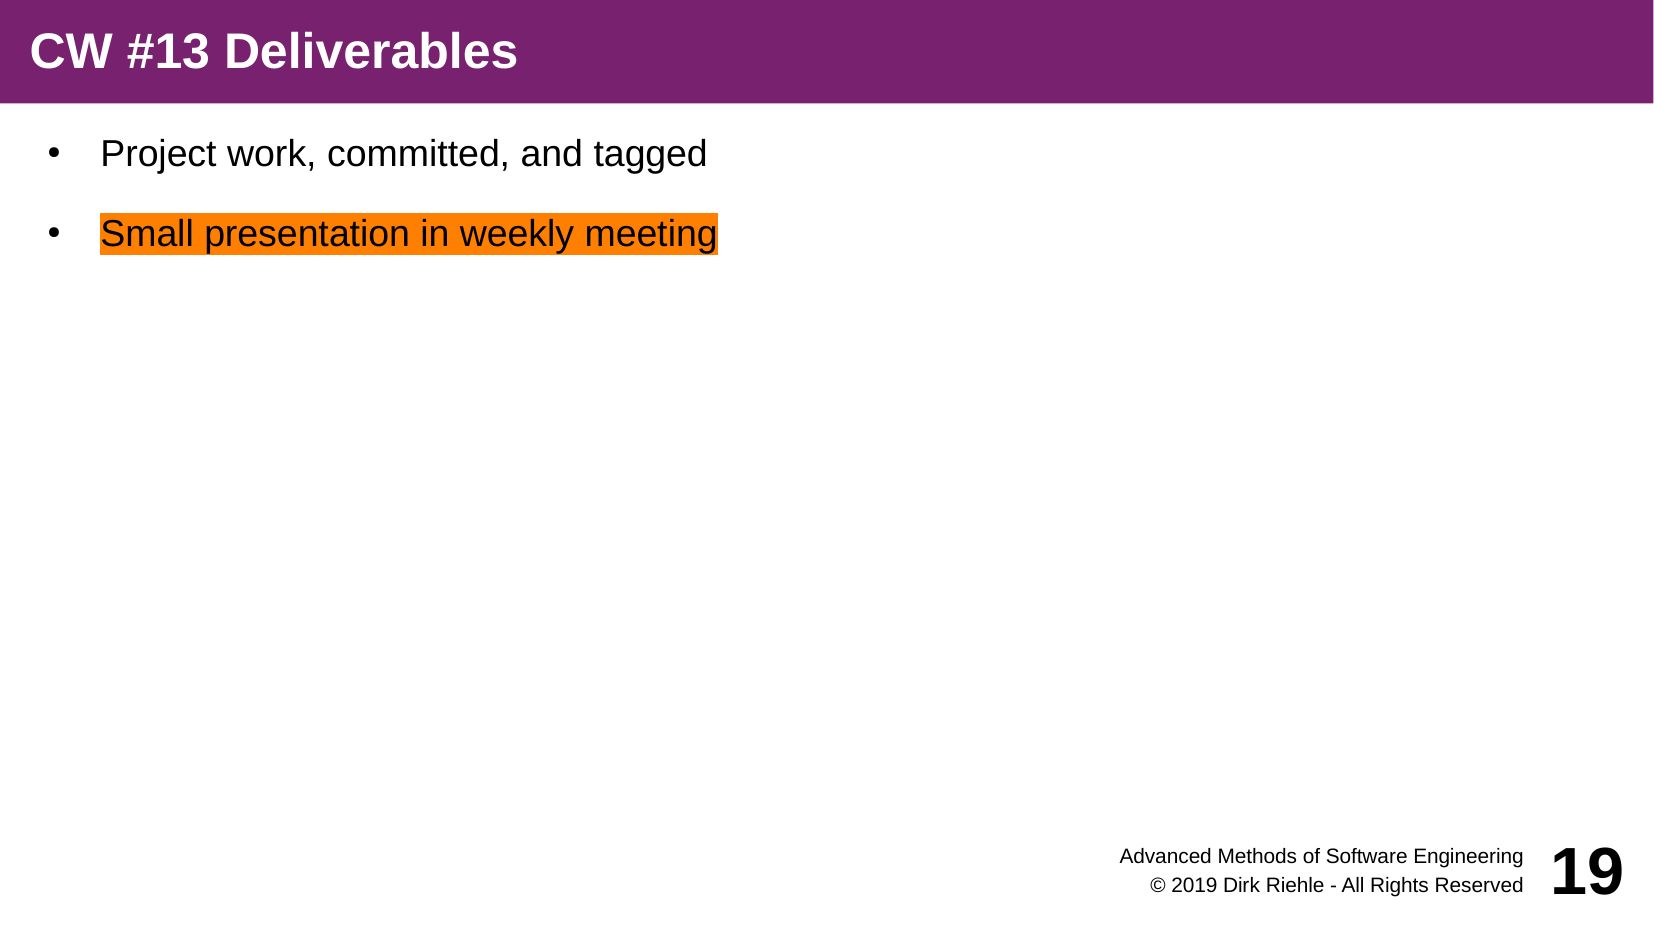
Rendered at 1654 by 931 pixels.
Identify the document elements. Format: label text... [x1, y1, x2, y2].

title CW #13 Deliverables [0, 0, 1654, 104]
list Project work, committed, and tagged Small presentation in weekly meeting [29, 132, 1625, 798]
